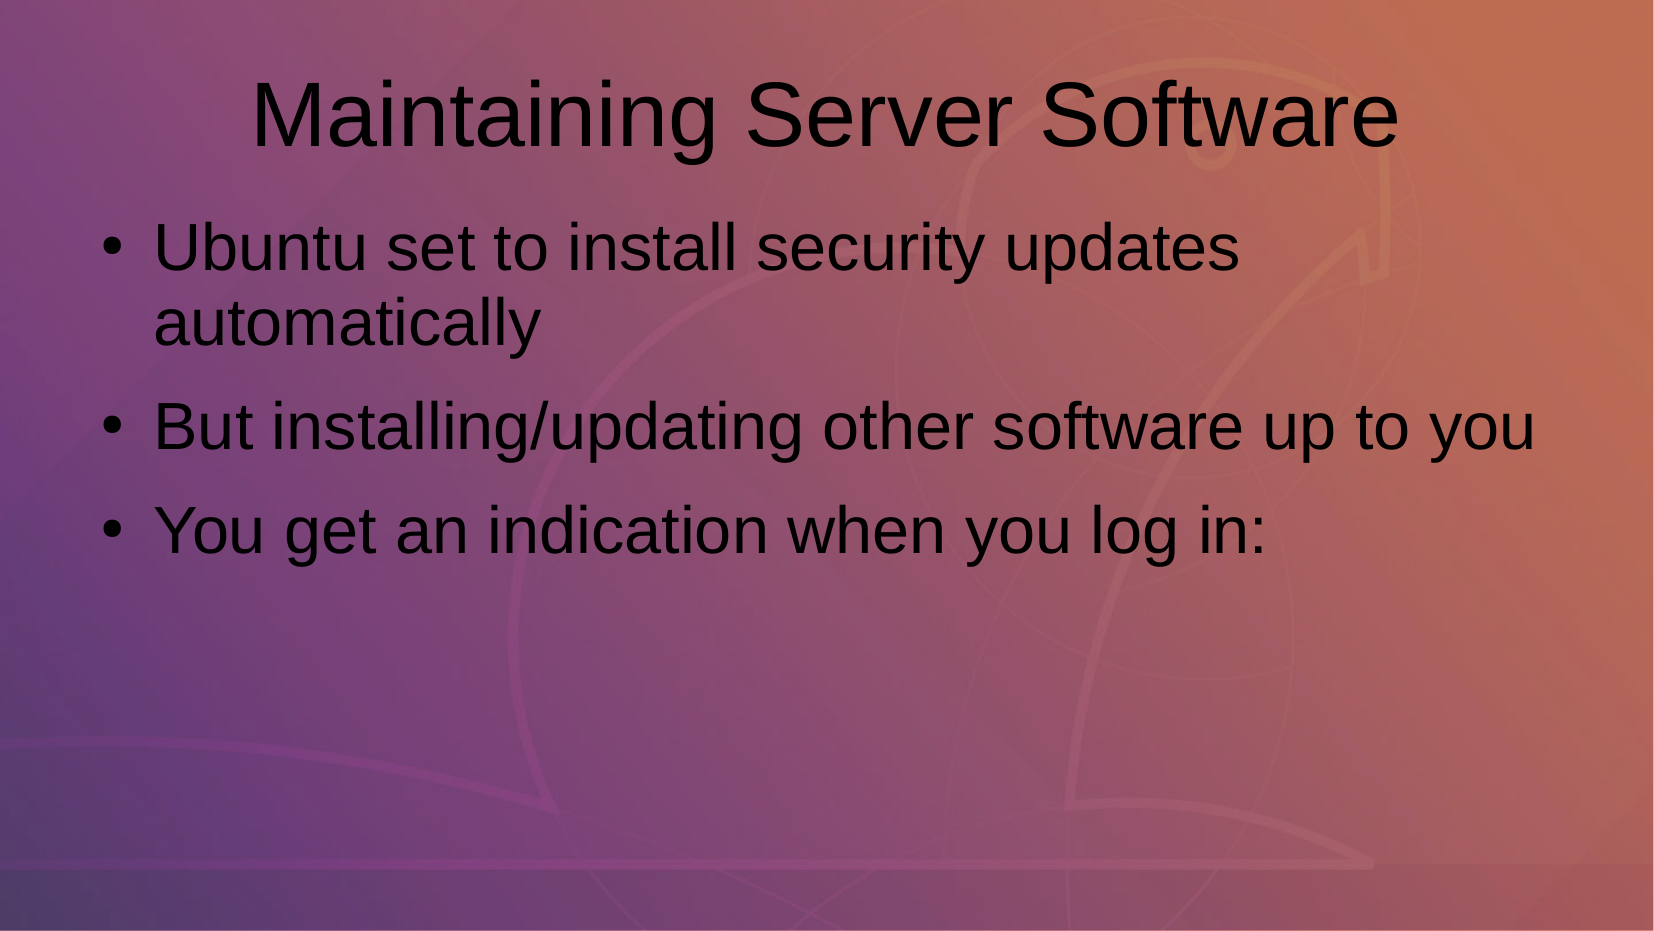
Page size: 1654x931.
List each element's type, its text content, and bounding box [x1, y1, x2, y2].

list Ubuntu set to install security updates automatically But installing/updating other software up to you You get an indication when you log in: [82, 210, 1571, 871]
title Maintaining Server Software [82, 37, 1571, 193]
